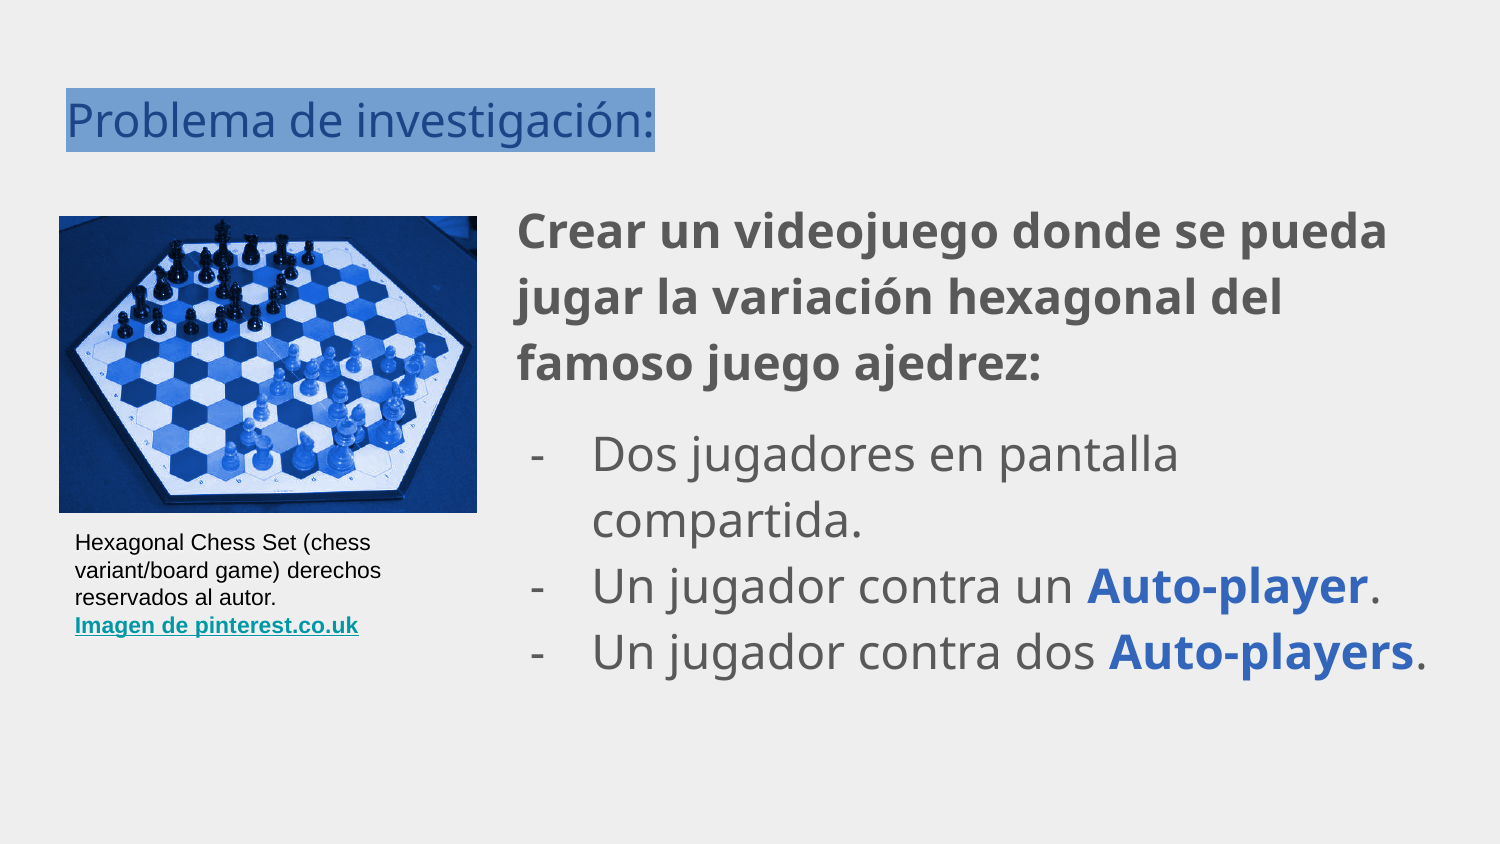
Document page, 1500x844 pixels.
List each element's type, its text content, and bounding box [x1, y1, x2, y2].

list Crear un videojuego donde se pueda jugar la variación hexagonal del famoso juego ajedrez: Dos jugadores en pantalla compartida. Un jugador contra un Auto-player. Un jugador contra dos Auto-players. [501, 177, 1461, 798]
picture [59, 216, 477, 513]
title Problema de investigación: [51, 72, 1449, 167]
text_box Hexagonal Chess Set (chess variant/board game) derechos reservados al autor. Imagen de pinterest.co.uk [59, 512, 512, 653]
